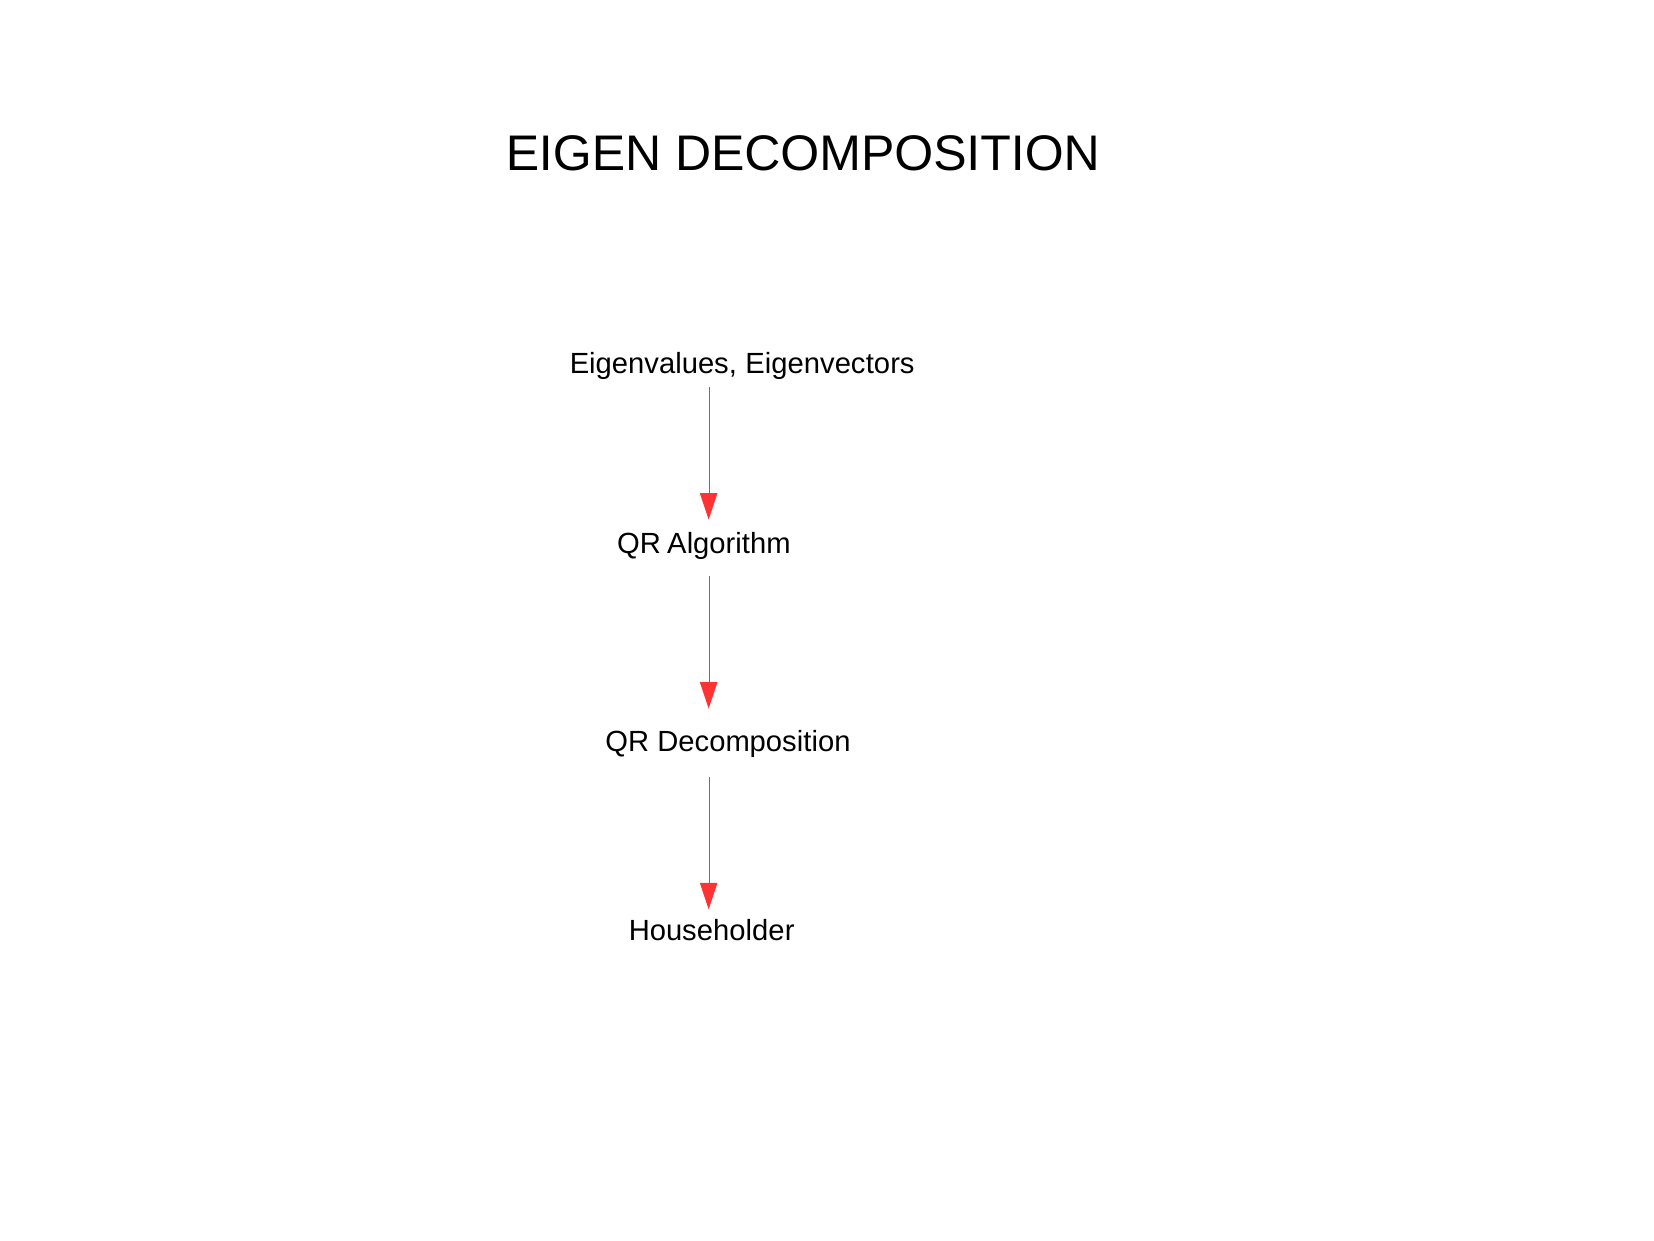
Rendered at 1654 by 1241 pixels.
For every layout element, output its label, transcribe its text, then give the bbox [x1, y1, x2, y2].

text_box QR Decomposition [590, 685, 981, 766]
text_box QR Algorithm [602, 486, 993, 567]
title EIGEN DECOMPOSITION [59, 49, 1548, 257]
text_box Householder [614, 874, 1004, 955]
text_box Eigenvalues, Eigenvectors [555, 307, 945, 388]
